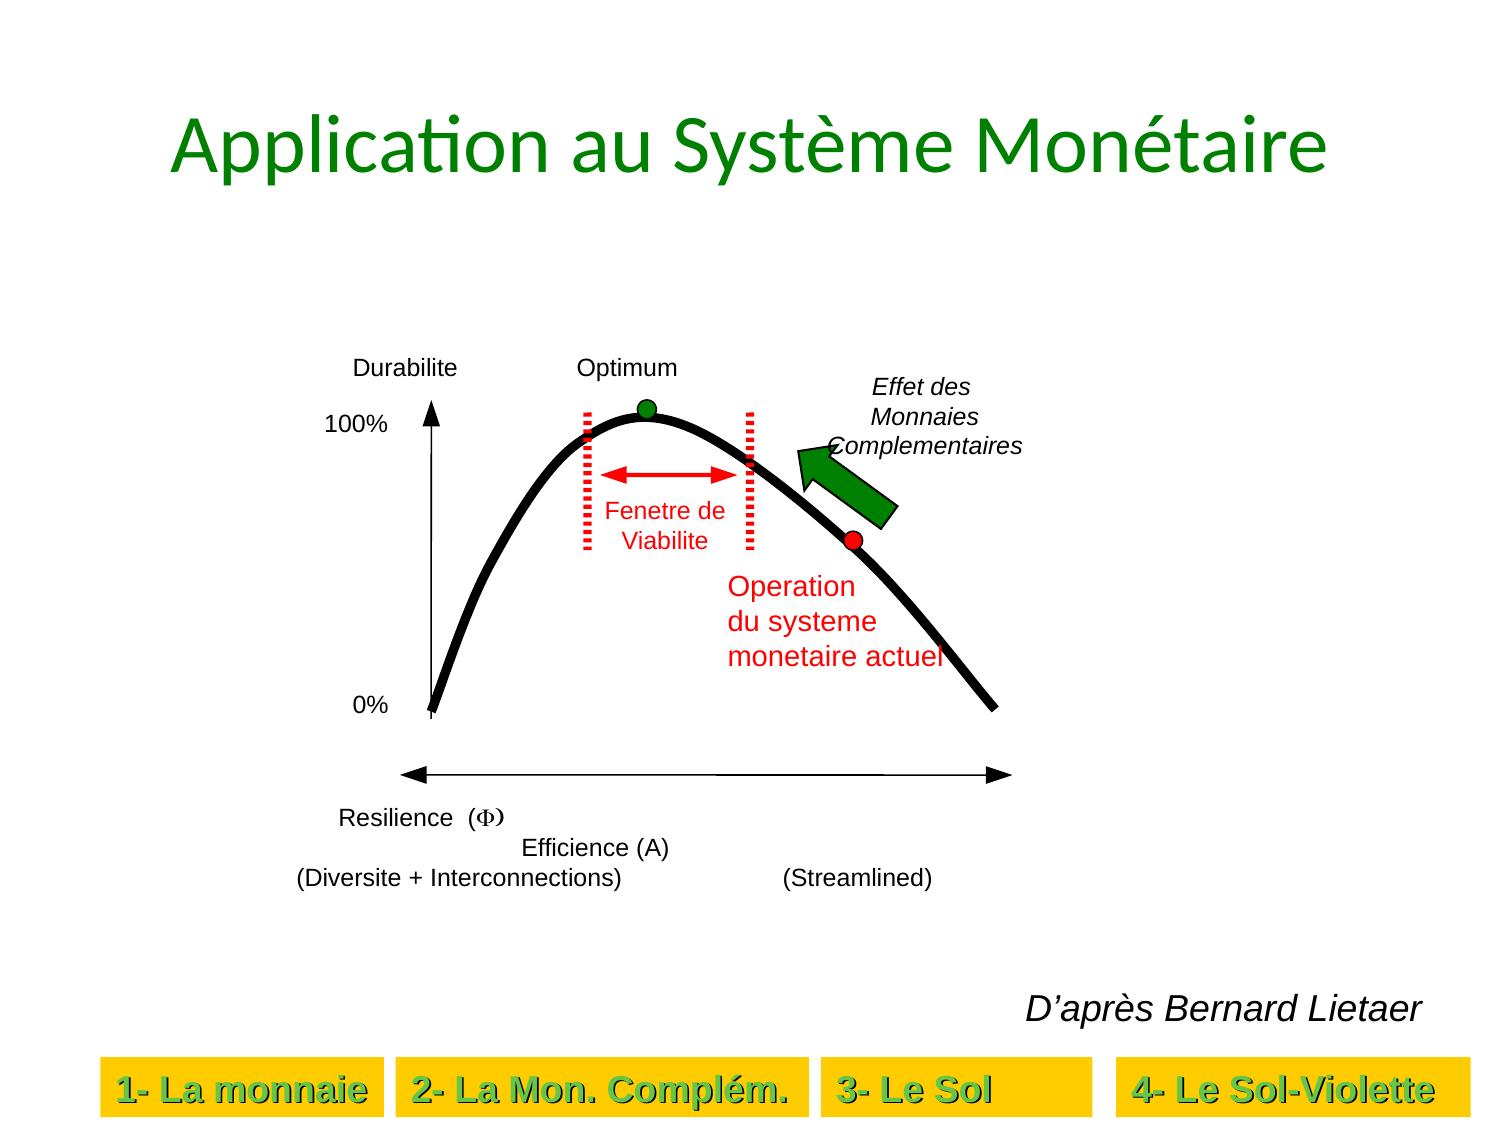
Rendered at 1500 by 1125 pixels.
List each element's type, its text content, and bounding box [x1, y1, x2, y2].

text_box Operation du systeme monetaire actuel [712, 559, 960, 680]
text_box D’après Bernard Lietaer [1009, 976, 1437, 1037]
text_box [833, 494, 898, 529]
text_box Fenetre de Viabilite [589, 487, 742, 563]
text_box [843, 531, 863, 551]
text_box 100% [300, 399, 413, 457]
text_box 0% [337, 681, 413, 738]
text_box Durabilite Optimum [337, 343, 863, 400]
text_box Resilience (F) Efficience (A) (Diversite + Interconnections) (Streamlined) [281, 793, 1107, 926]
text_box Effet des Monnaies Complementaires [787, 362, 1063, 494]
text_box [637, 399, 657, 419]
title Application au Système Monétaire [75, 45, 1426, 233]
